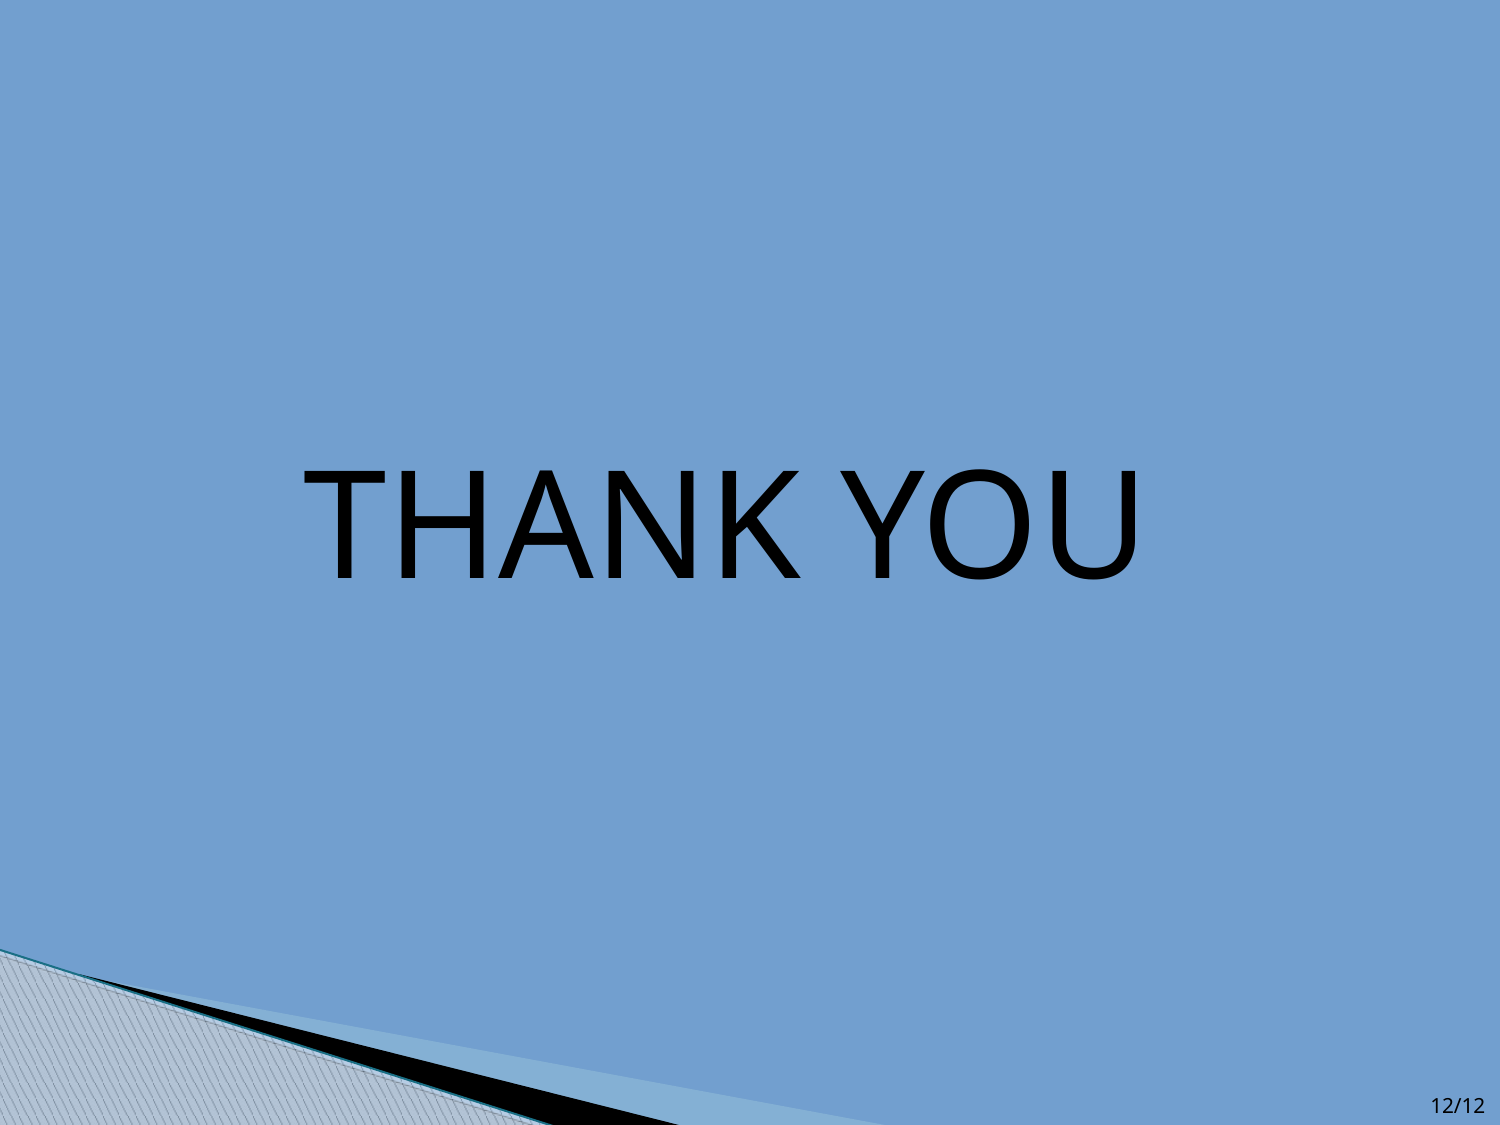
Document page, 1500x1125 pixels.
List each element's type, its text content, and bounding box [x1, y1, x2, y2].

footer 12/12 [1114, 1065, 1500, 1125]
text_box THANK YOU [289, 420, 1258, 616]
